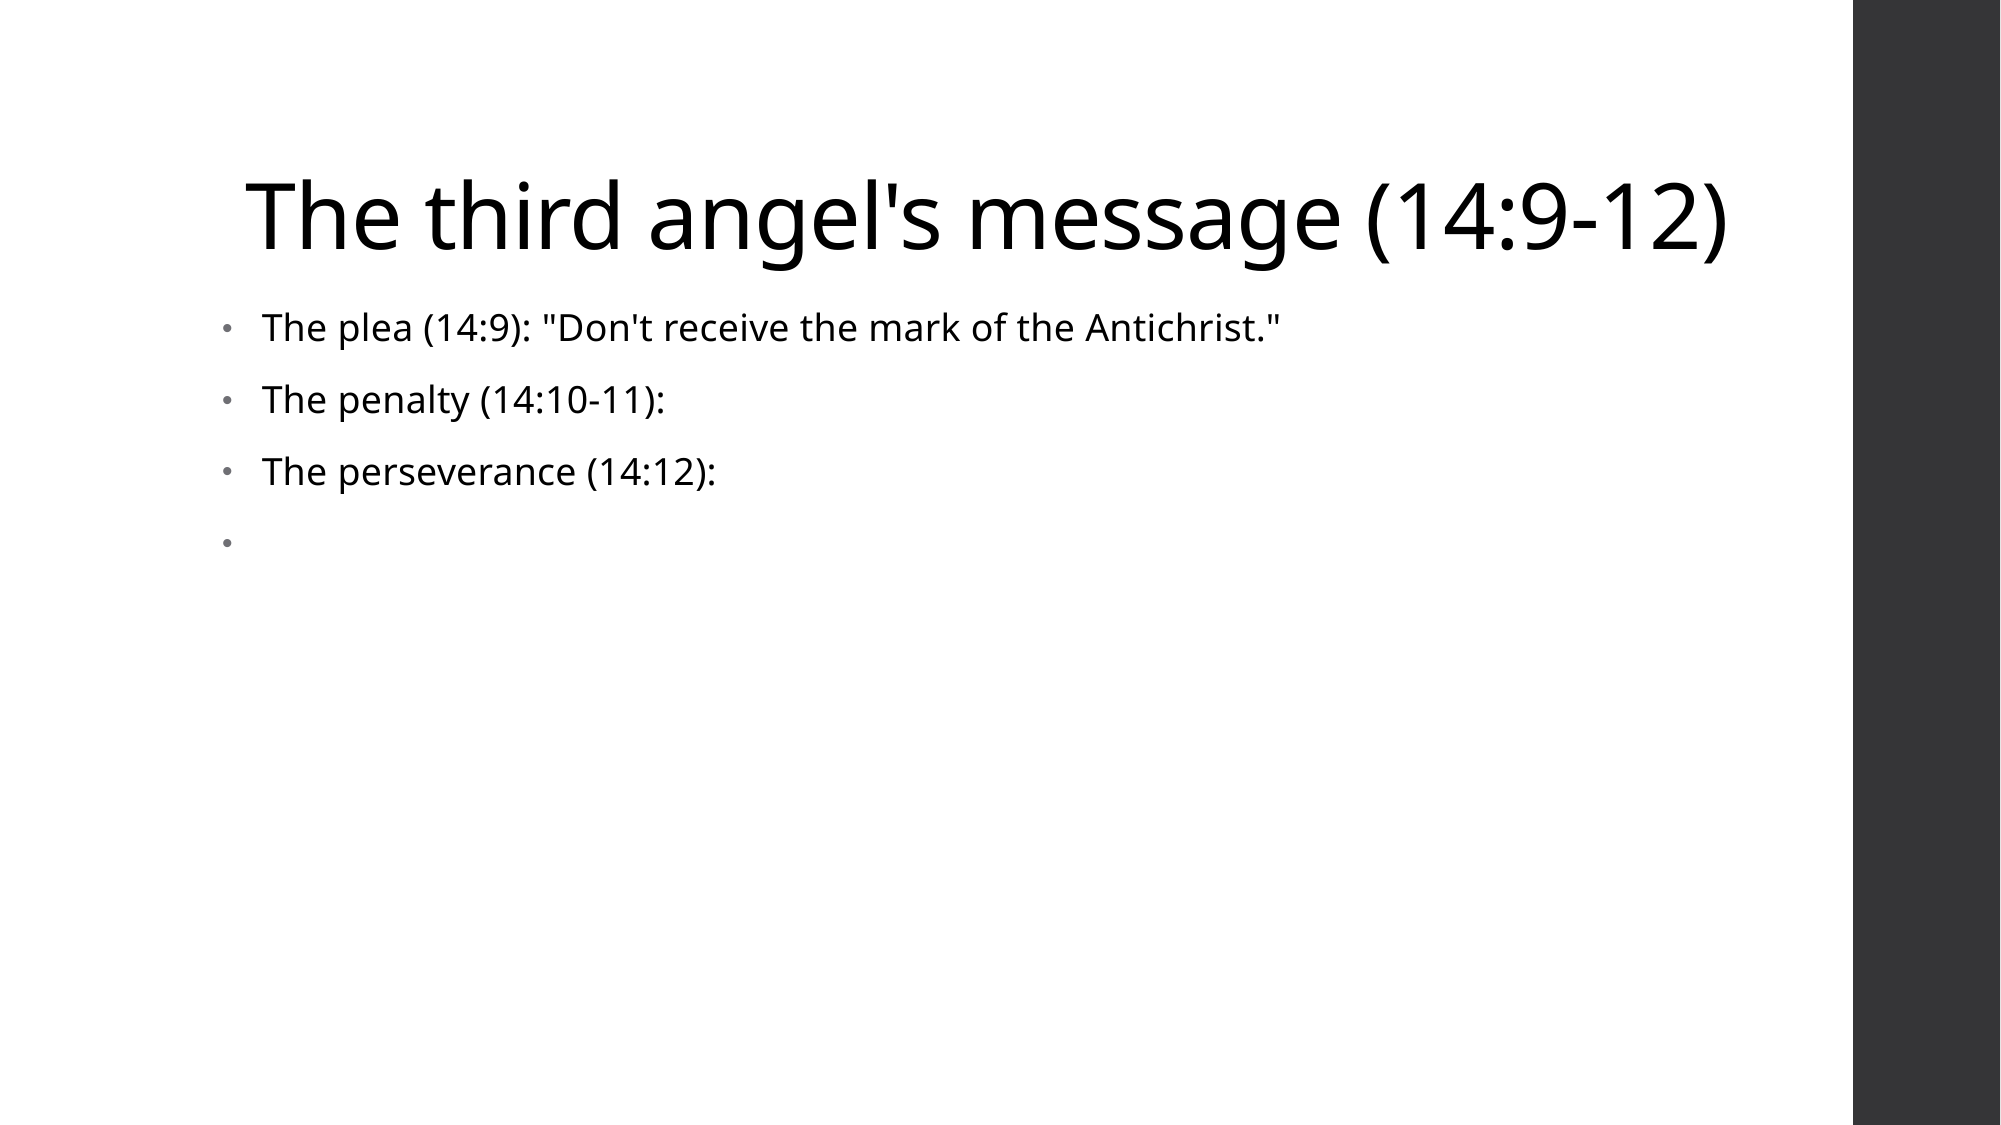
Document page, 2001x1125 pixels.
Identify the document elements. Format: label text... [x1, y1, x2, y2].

list The plea (14:9): "Don't receive the mark of the Antichrist." The penalty (14:10-11): The perseverance (14:12): [206, 299, 1617, 1014]
title The third angel's message (14:9-12) [206, 60, 1797, 278]
